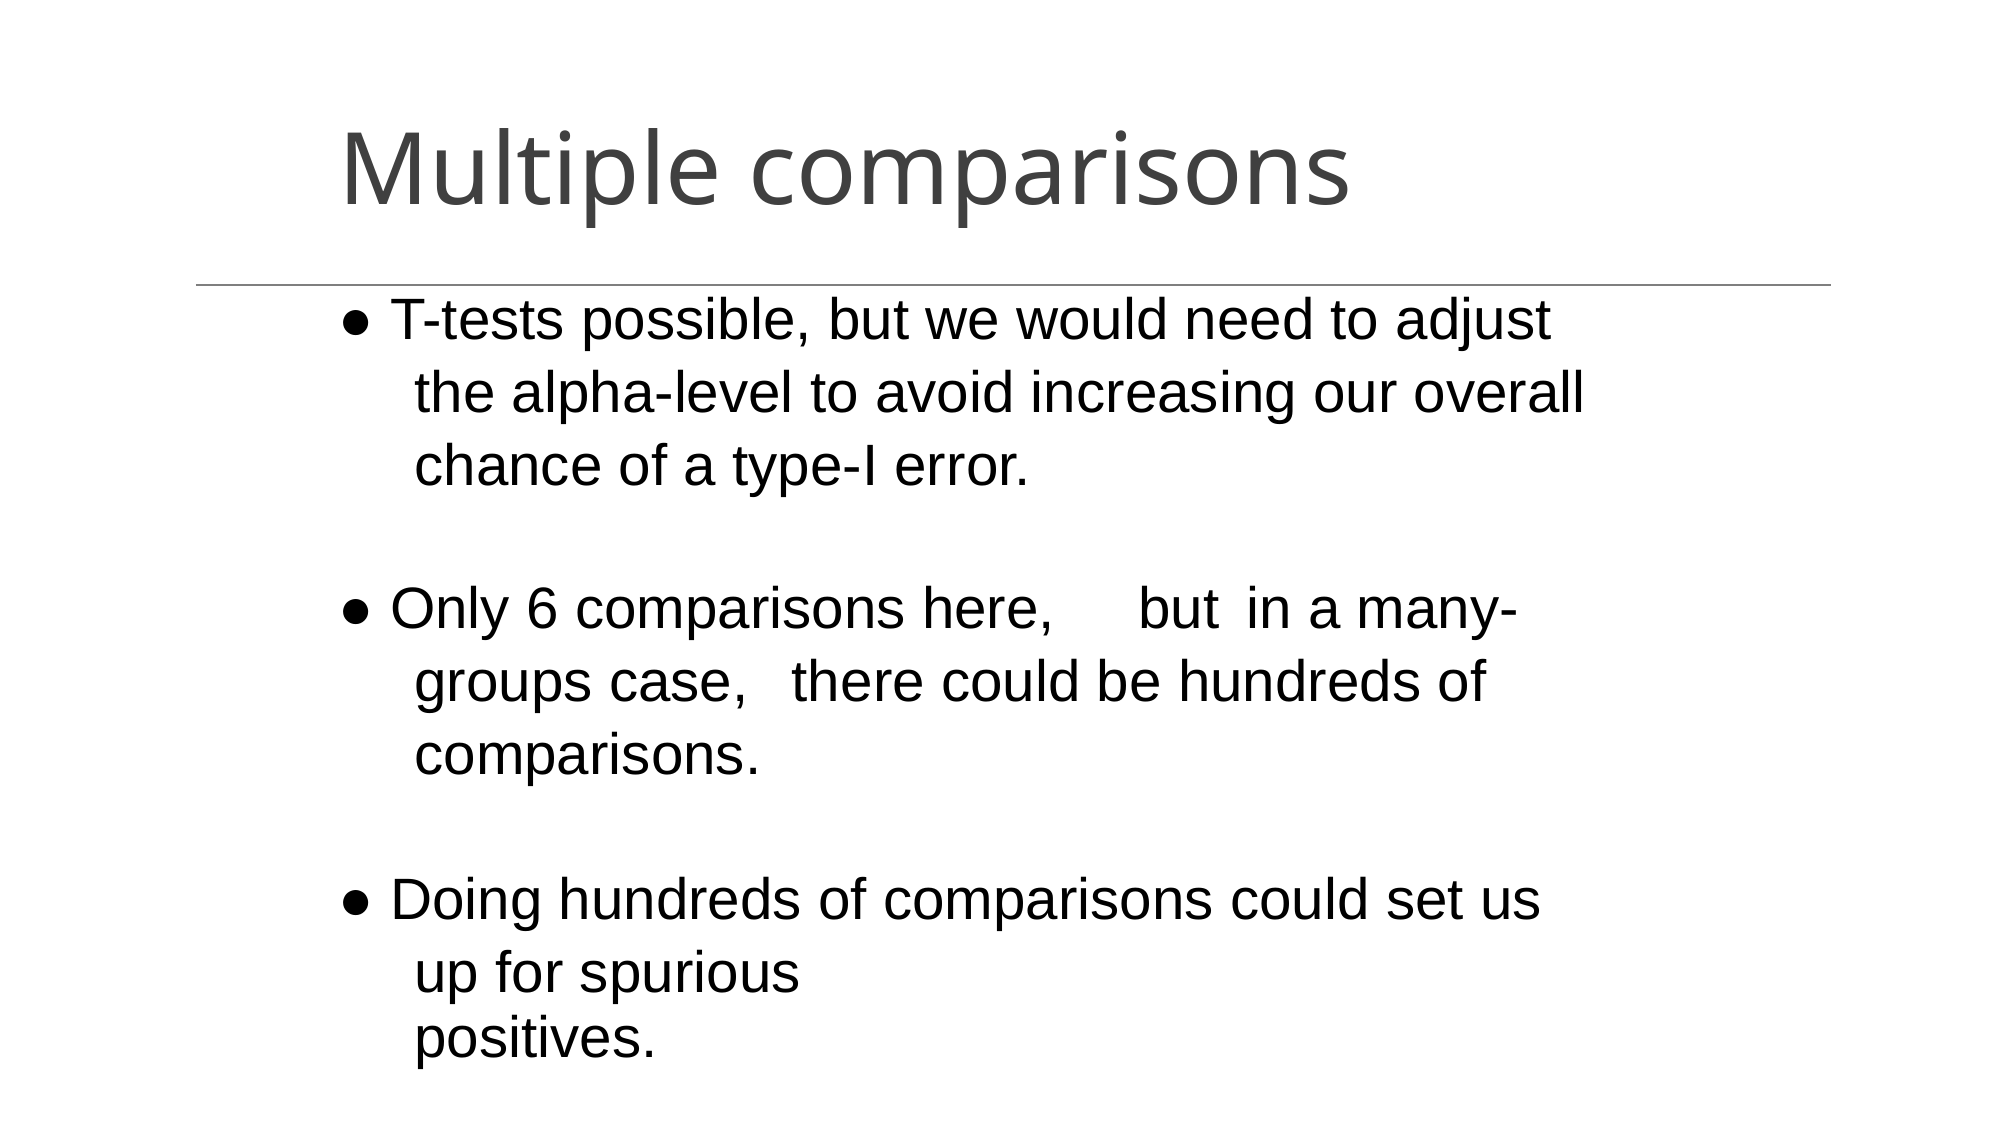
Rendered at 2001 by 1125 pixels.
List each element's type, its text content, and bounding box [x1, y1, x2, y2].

text_box ● T-tests possible, but we would need to adjust [338, 286, 1574, 353]
text_box ● Doing hundreds of comparisons could set us [338, 866, 1577, 933]
text_box [0, 0, 1126, 1125]
text_box chance of a type-I error. [414, 432, 1036, 499]
text_box comparisons. [414, 721, 763, 788]
text_box in a many- [1246, 575, 1520, 642]
text_box up for spurious positives. [414, 939, 1061, 1006]
text_box but [1138, 575, 1220, 642]
text_box the alpha-level to avoid increasing our overall [414, 359, 1604, 426]
text_box ● Only 6 comparisons here, [338, 575, 1057, 642]
text_box there could be hundreds of [791, 649, 1488, 715]
text_box groups case, [414, 649, 750, 715]
text_box Multiple comparisons [339, 97, 1405, 215]
